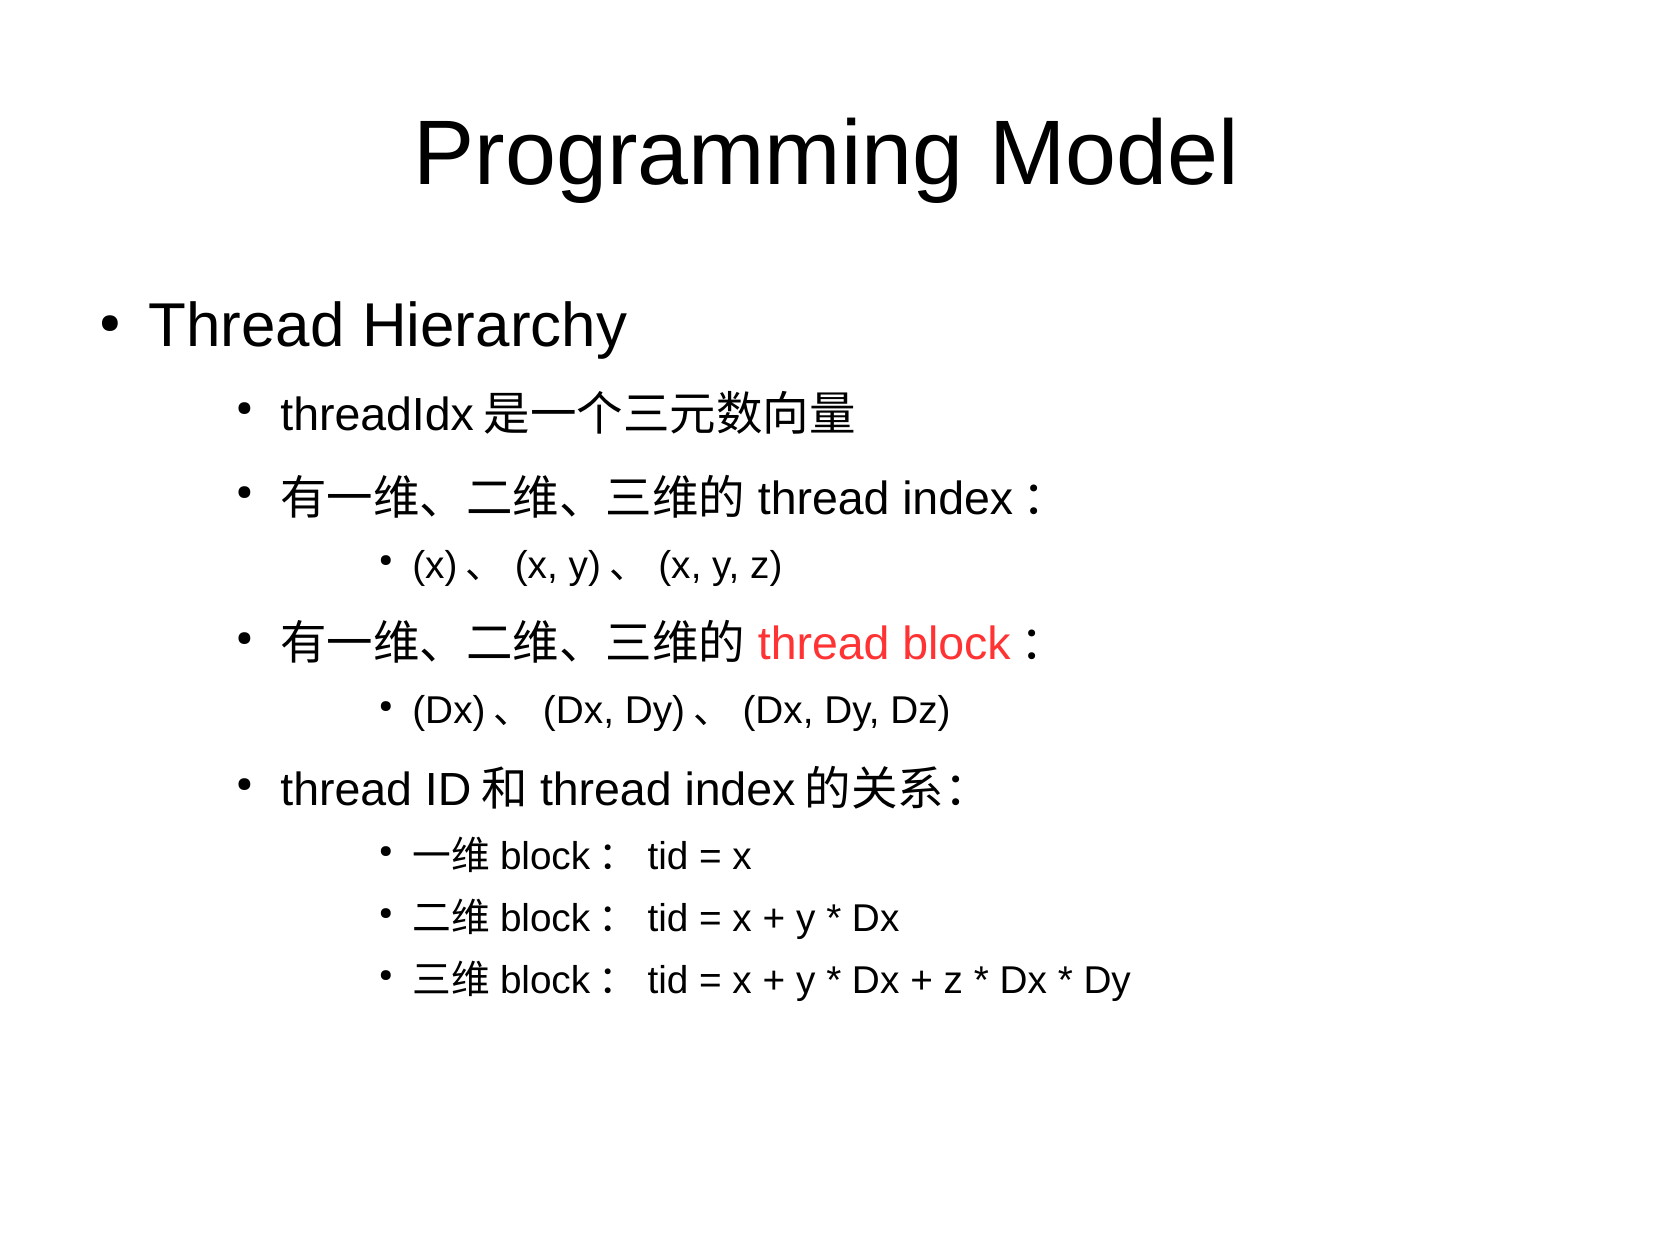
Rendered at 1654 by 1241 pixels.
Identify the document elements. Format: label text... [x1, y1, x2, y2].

list Thread Hierarchy threadIdx是一个三元数向量 有一维、二维、三维的thread index： (x)、(x, y)、(x, y, z) 有一维、二维、三维的thread block： (Dx)、(Dx, Dy)、(Dx, Dy, Dz) thread ID和thread index的关系： 一维block：tid = x 二维block：tid = x + y * Dx 三维block：tid = x + y * Dx + z * Dx * Dy [82, 290, 1571, 1010]
title Programming Model [82, 49, 1571, 257]
